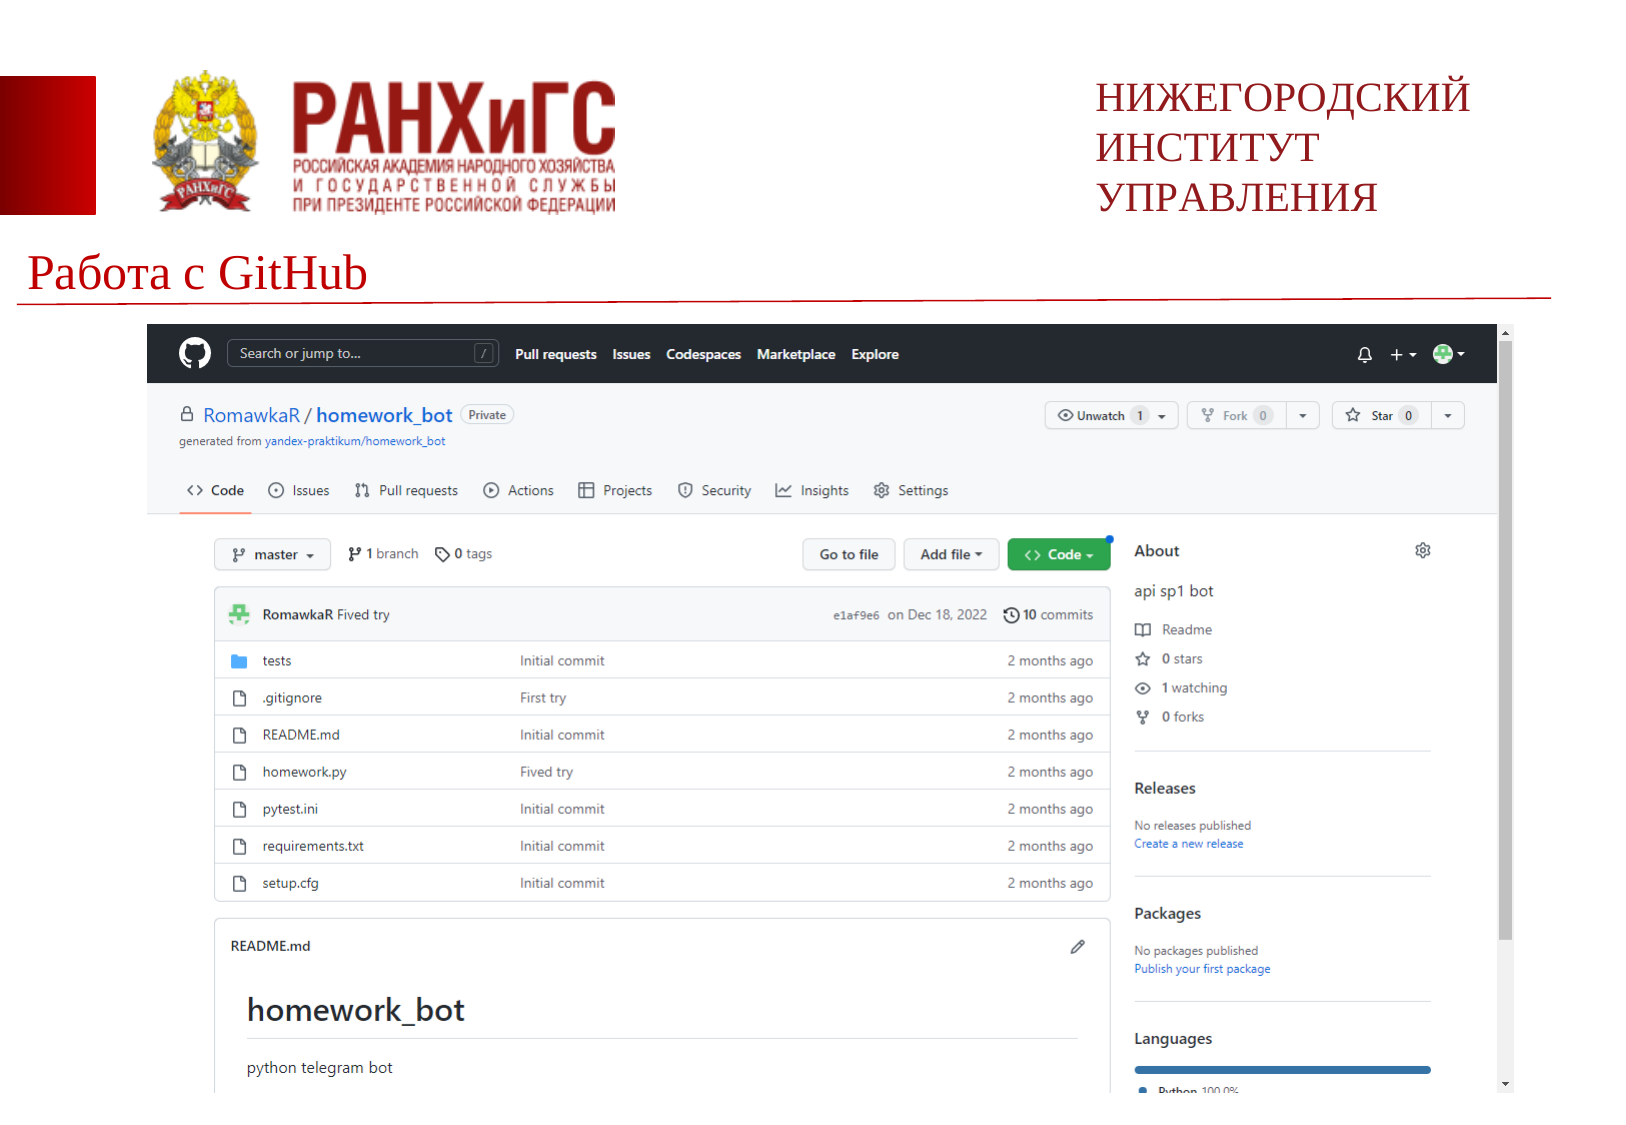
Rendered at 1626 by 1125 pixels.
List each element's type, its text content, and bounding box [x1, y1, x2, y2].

text_box Работа с GitHub [12, 231, 384, 307]
text_box НИЖЕГОРОДСКИЙ ИНСТИТУТ УПРАВЛЕНИЯ [1080, 62, 1487, 228]
text_box [0, 76, 96, 215]
picture [147, 324, 1514, 1093]
picture [152, 70, 615, 215]
